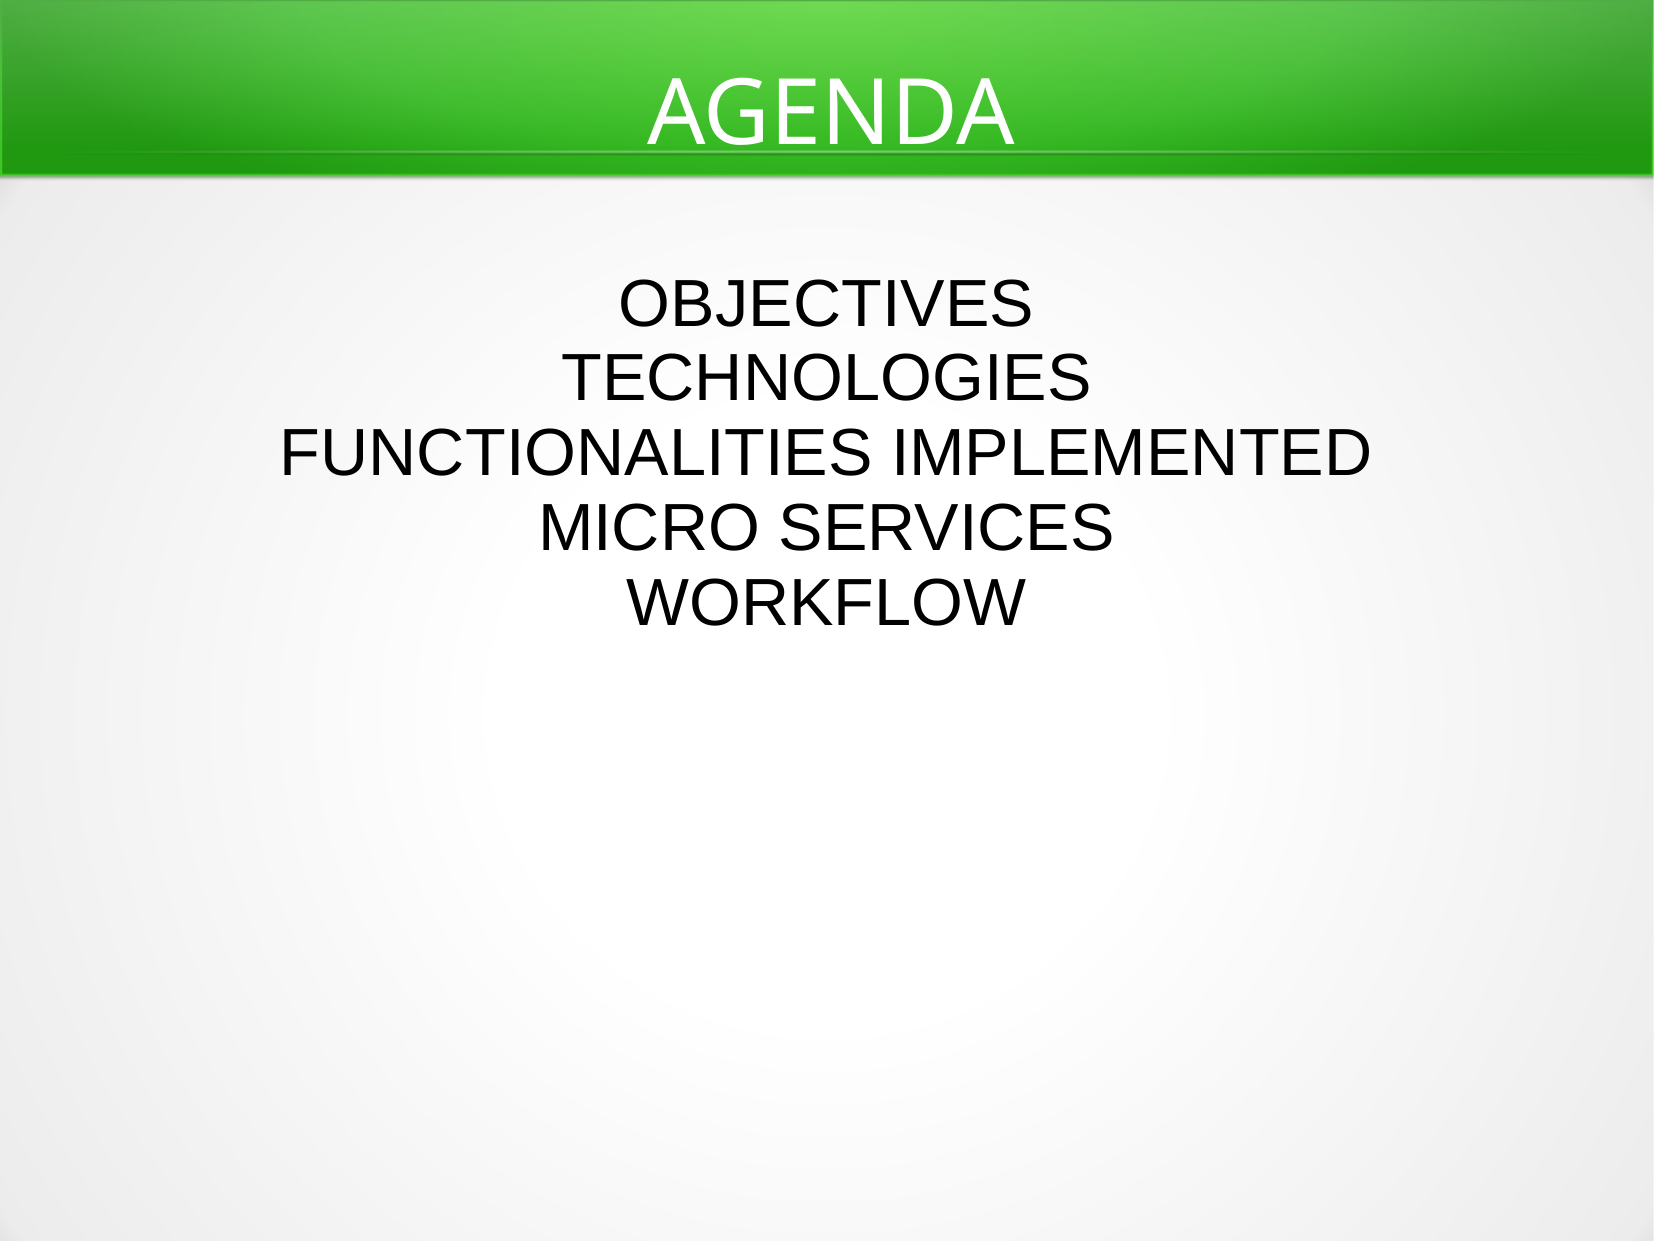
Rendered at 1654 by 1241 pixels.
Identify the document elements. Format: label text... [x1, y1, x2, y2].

subtitle OBJECTIVES TECHNOLOGIES FUNCTIONALITIES IMPLEMENTED MICRO SERVICES WORKFLOW [82, 0, 1571, 939]
picture [0, 0, 1654, 1241]
title AGENDA [1571, 0, 1576, 263]
